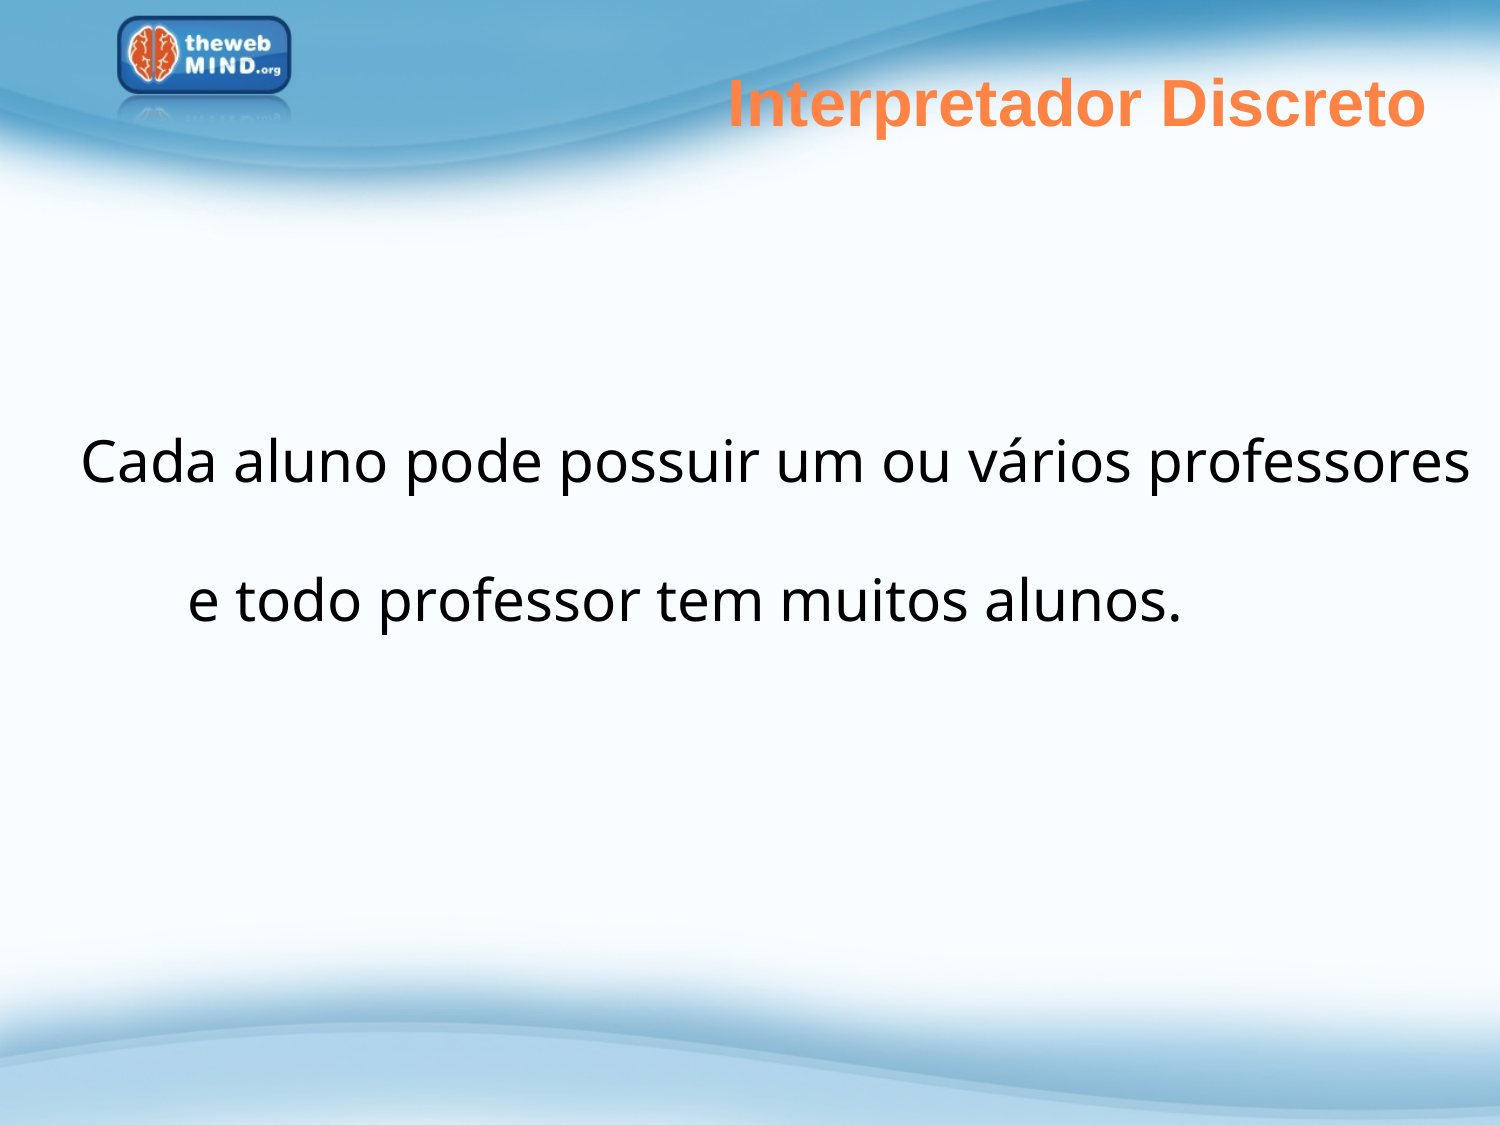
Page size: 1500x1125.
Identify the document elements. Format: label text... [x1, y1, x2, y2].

text_box Interpretador Discreto [712, 51, 1443, 148]
text_box Cada aluno pode possuir um ou vários professores e todo professor tem muitos alunos. [65, 415, 1487, 642]
picture [0, 0, 1500, 1125]
